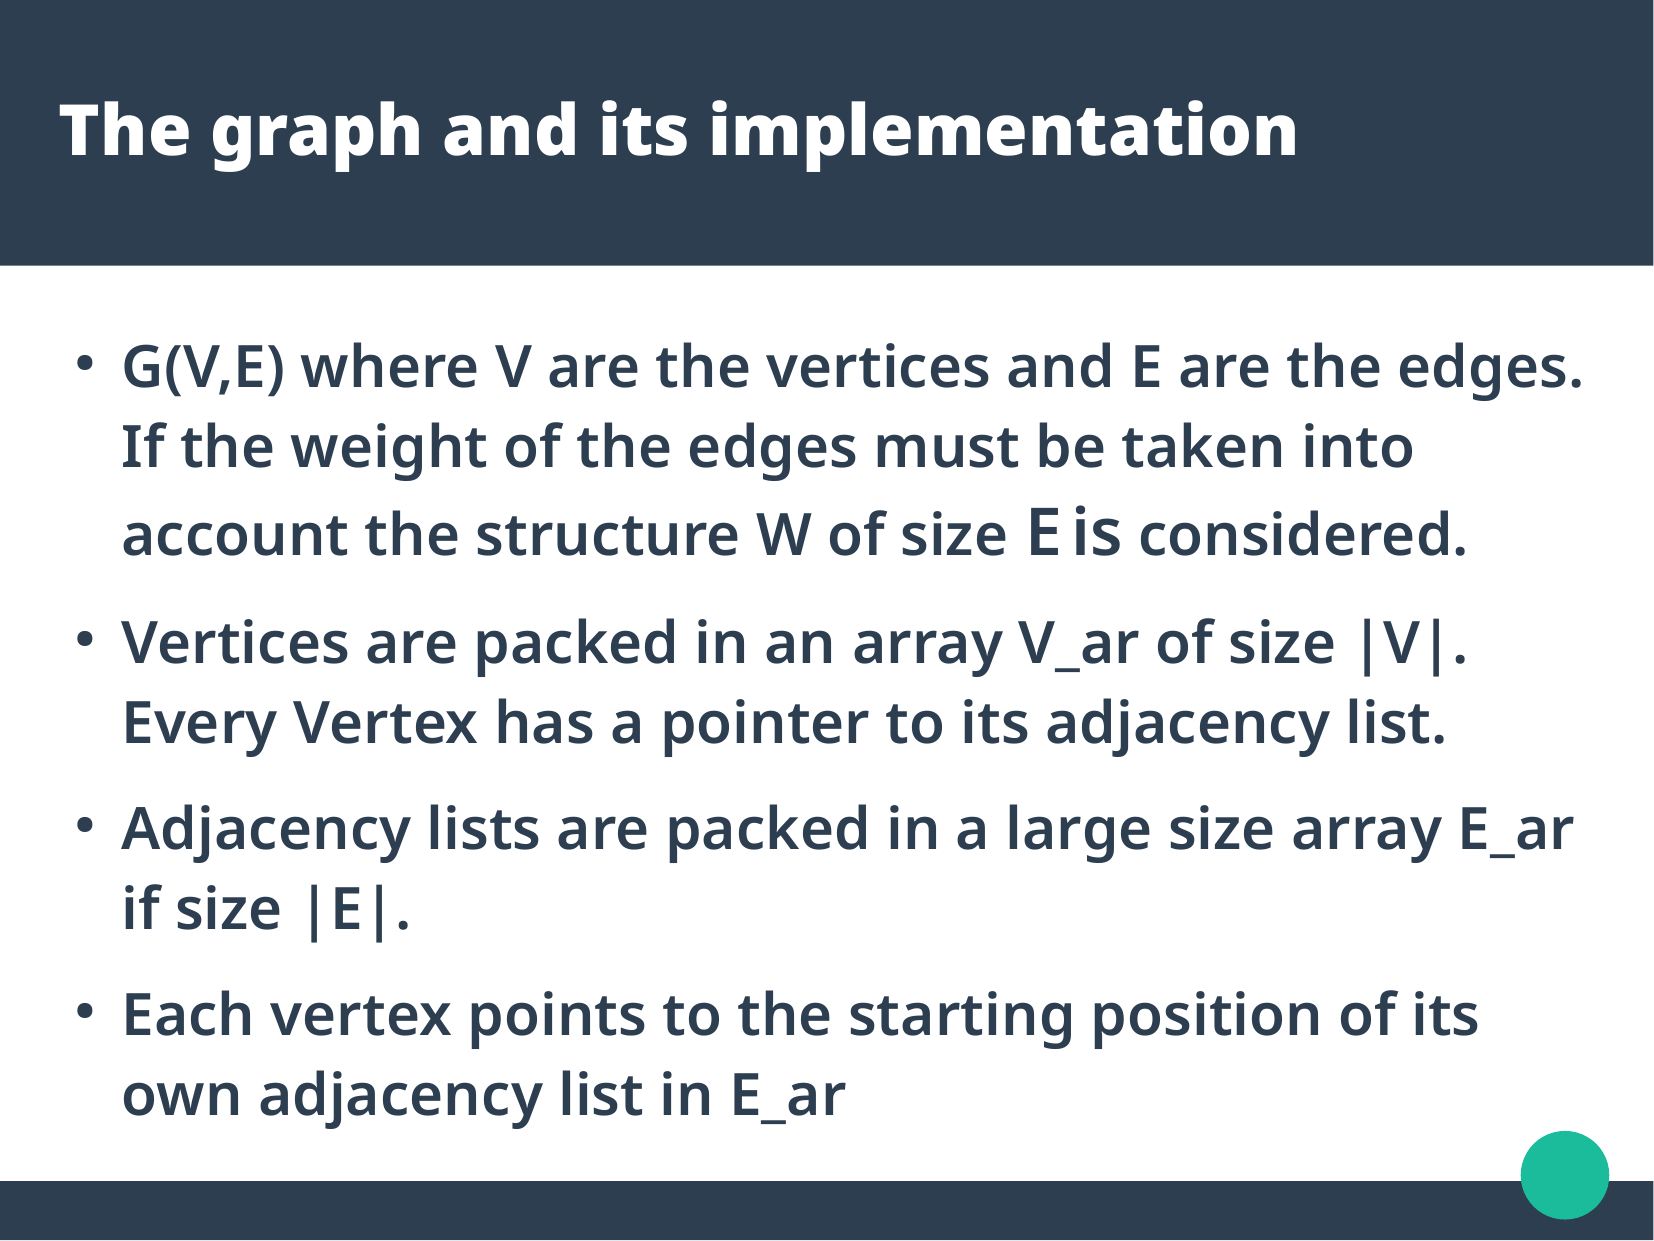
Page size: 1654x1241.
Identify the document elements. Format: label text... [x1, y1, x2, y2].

list G(V,E) where V are the vertices and E are the edges. If the weight of the edges must be taken into account the structure W of size E is considered. Vertices are packed in an array V_ar of size |V|. Every Vertex has a pointer to its adjacency list. Adjacency lists are packed in a large size array E_ar if size |E|. Each vertex points to the starting position of its own adjacency list in E_ar [59, 324, 1595, 1152]
title The graph and its implementation [59, 49, 1595, 207]
